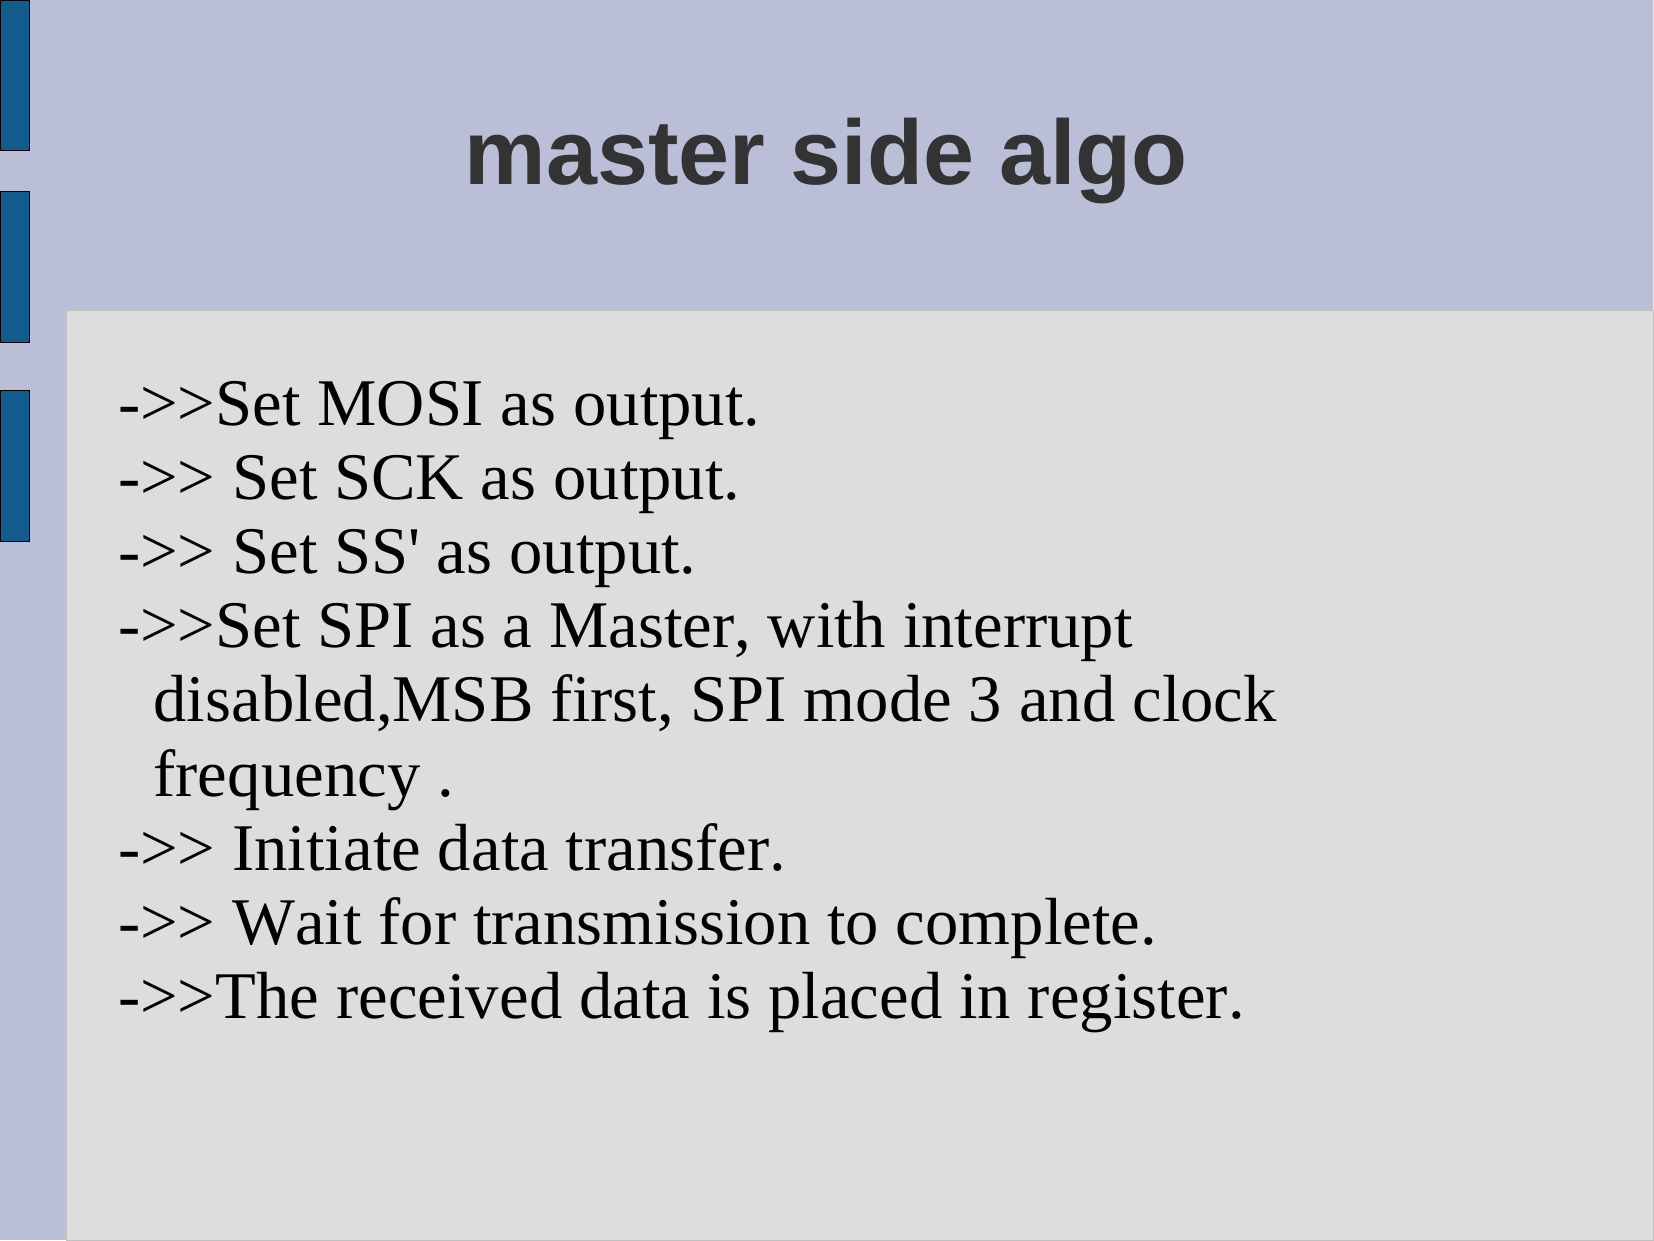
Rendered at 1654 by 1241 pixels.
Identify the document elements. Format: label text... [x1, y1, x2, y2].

title master side algo [82, 56, 1571, 250]
subtitle ->>Set MOSI as output. ->> Set SCK as output. ->> Set SS' as output. ->>Set SPI as a Master, with interrupt disabled,MSB first, SPI mode 3 and clock frequency . ->> Initiate data transfer. ->> Wait for transmission to complete. ->>The received data is placed in register. [82, 297, 1571, 1102]
